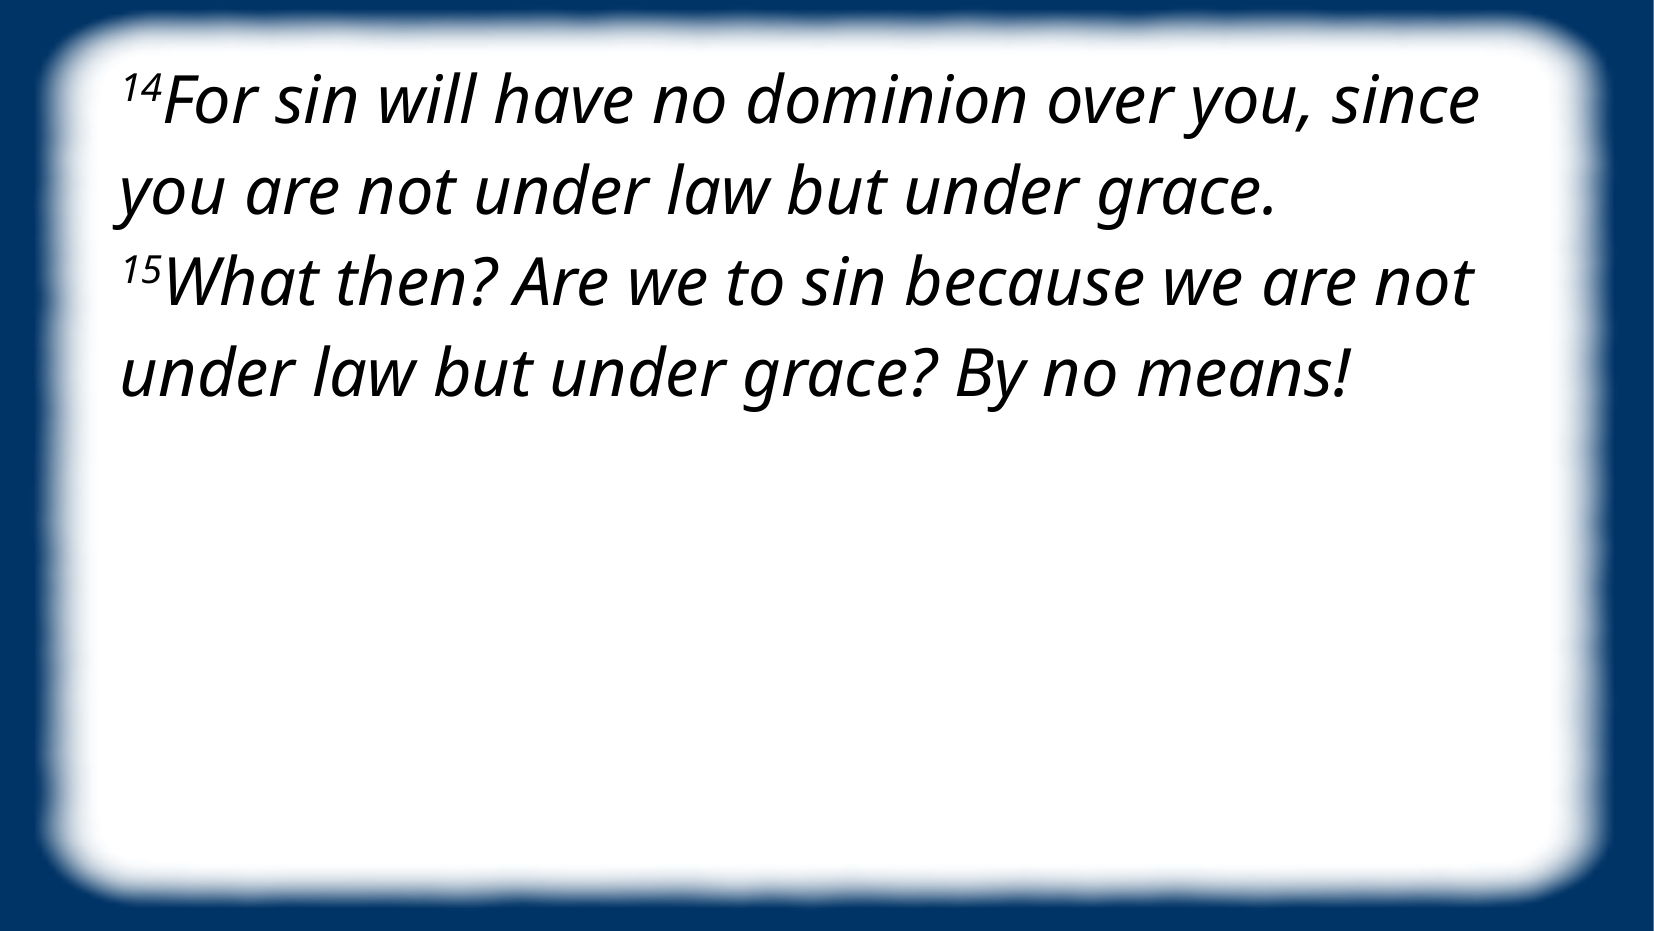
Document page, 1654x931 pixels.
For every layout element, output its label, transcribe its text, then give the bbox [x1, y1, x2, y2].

text_box 14For sin will have no dominion over you, since you are not under law but under grace. 15What then? Are we to sin because we are not under law but under grace? By no means! [105, 45, 1546, 415]
picture [0, 0, 1654, 931]
